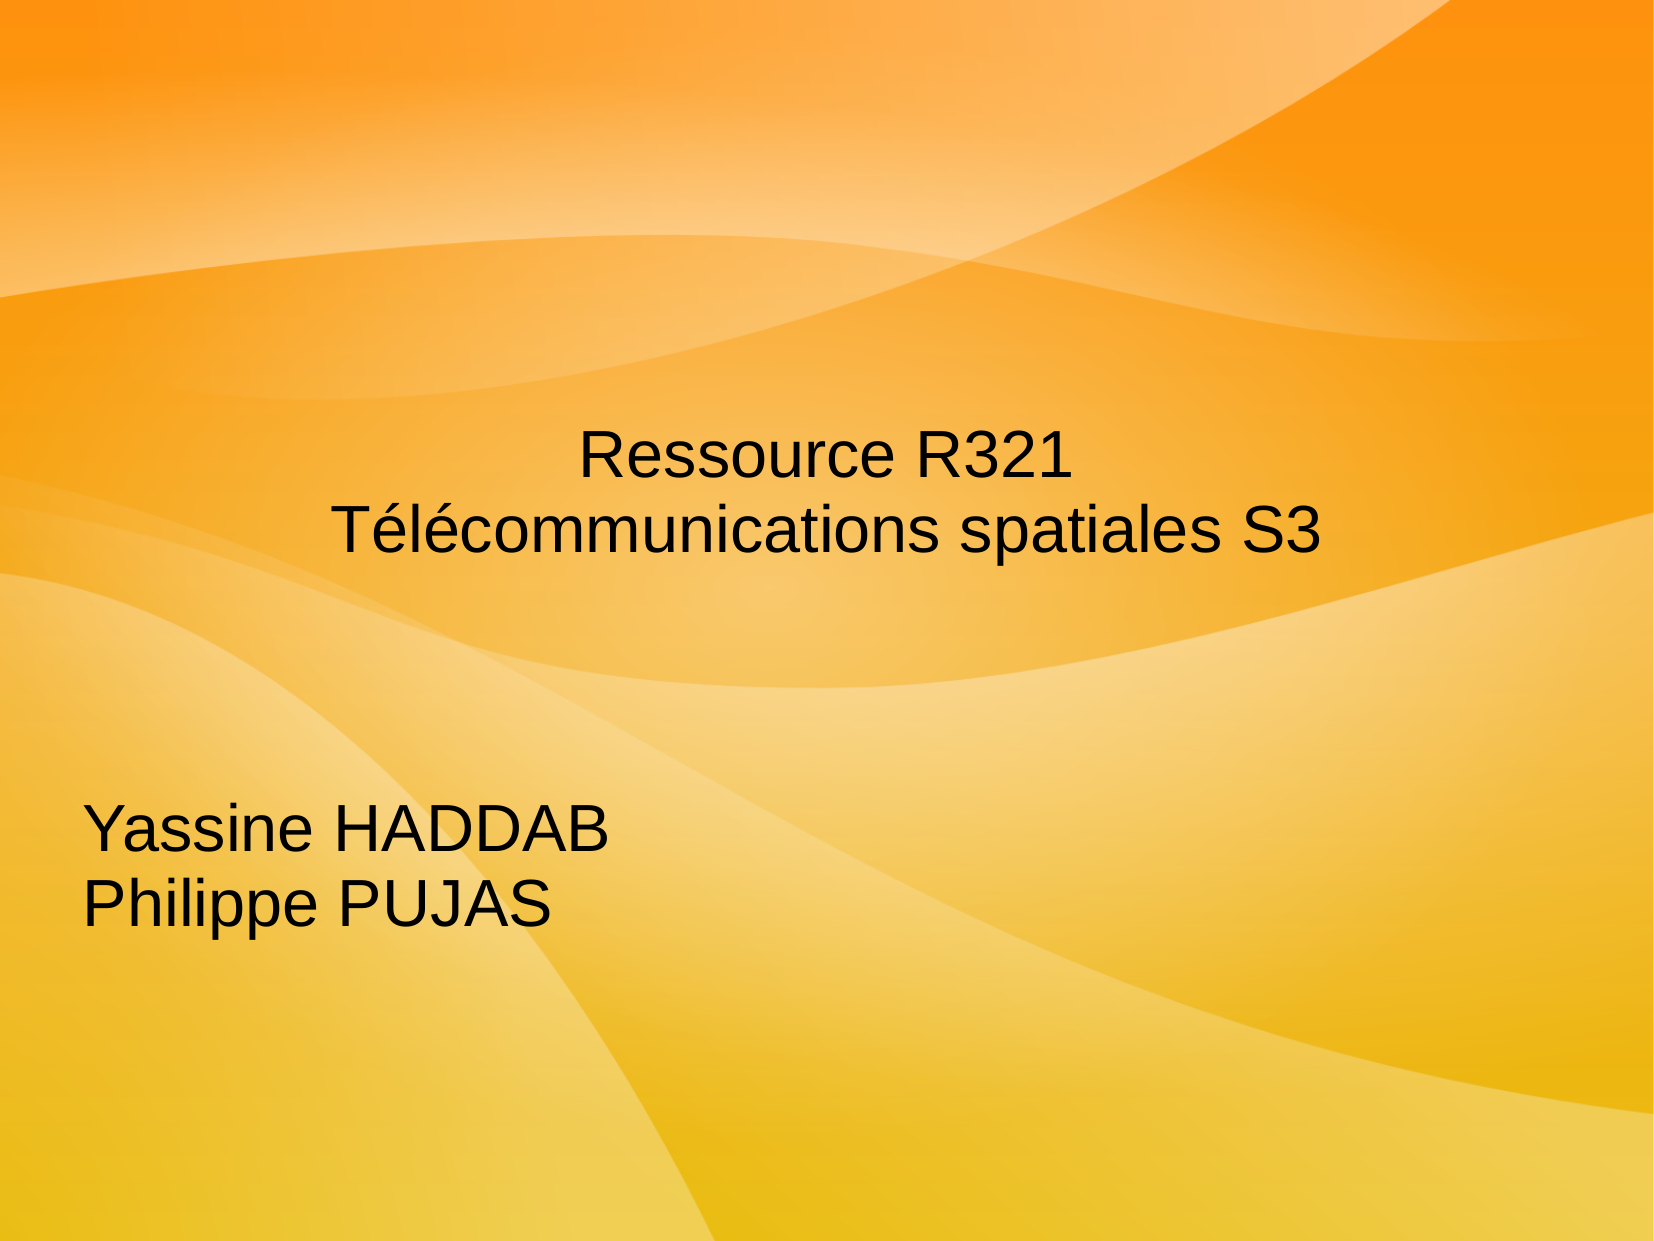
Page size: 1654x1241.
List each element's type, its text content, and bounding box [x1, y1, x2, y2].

subtitle Ressource R321 Télécommunications spatiales S3 Yassine HADDAB Philippe PUJAS [82, 49, 1571, 1010]
picture [0, 0, 1654, 1241]
